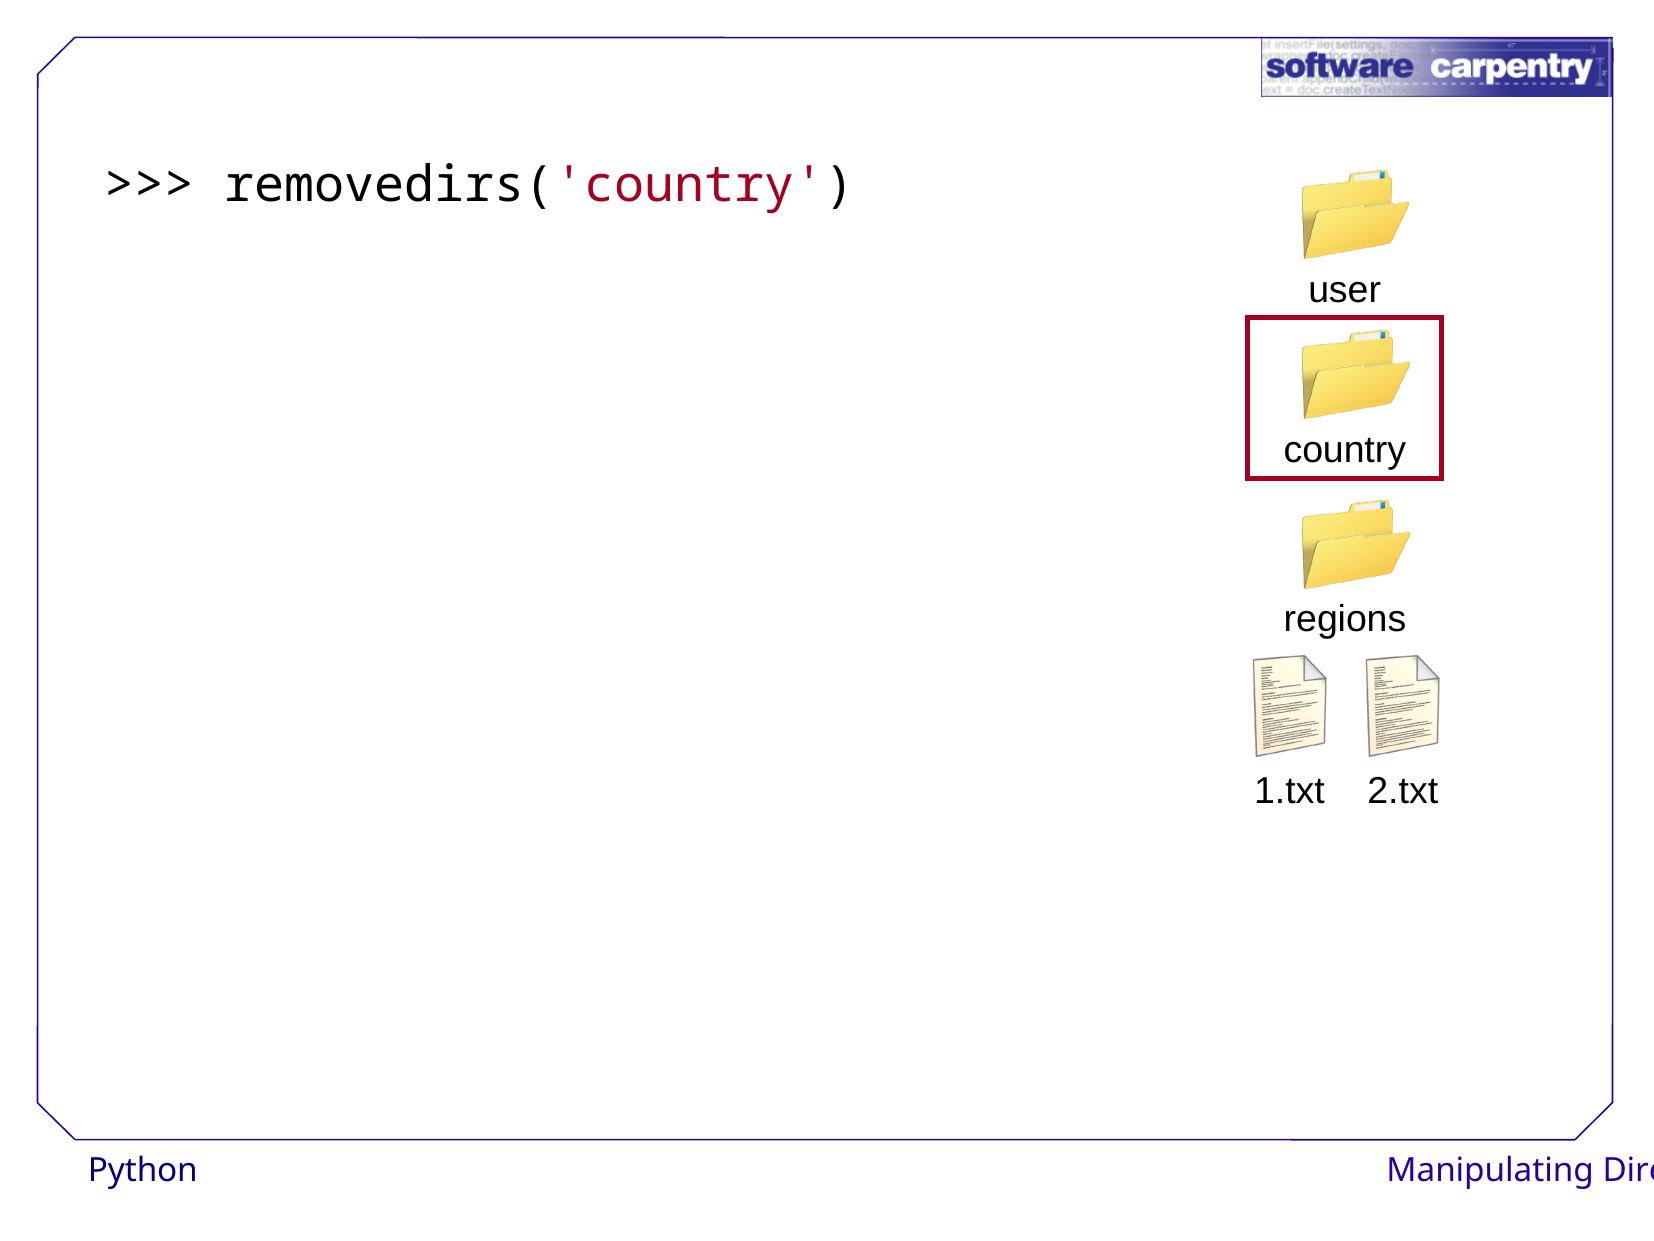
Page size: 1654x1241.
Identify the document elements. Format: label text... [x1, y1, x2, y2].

text_box regions [1268, 590, 1422, 649]
text_box >>> removedirs('country') [89, 128, 1512, 1037]
picture [1298, 320, 1414, 432]
picture [1261, 39, 1613, 97]
text_box 2.txt [1352, 762, 1454, 820]
picture [1233, 648, 1460, 762]
text_box 1.txt [1239, 762, 1341, 820]
picture [1298, 486, 1414, 602]
text_box country [1268, 420, 1422, 476]
text_box user [1293, 261, 1396, 315]
picture [1298, 156, 1413, 273]
